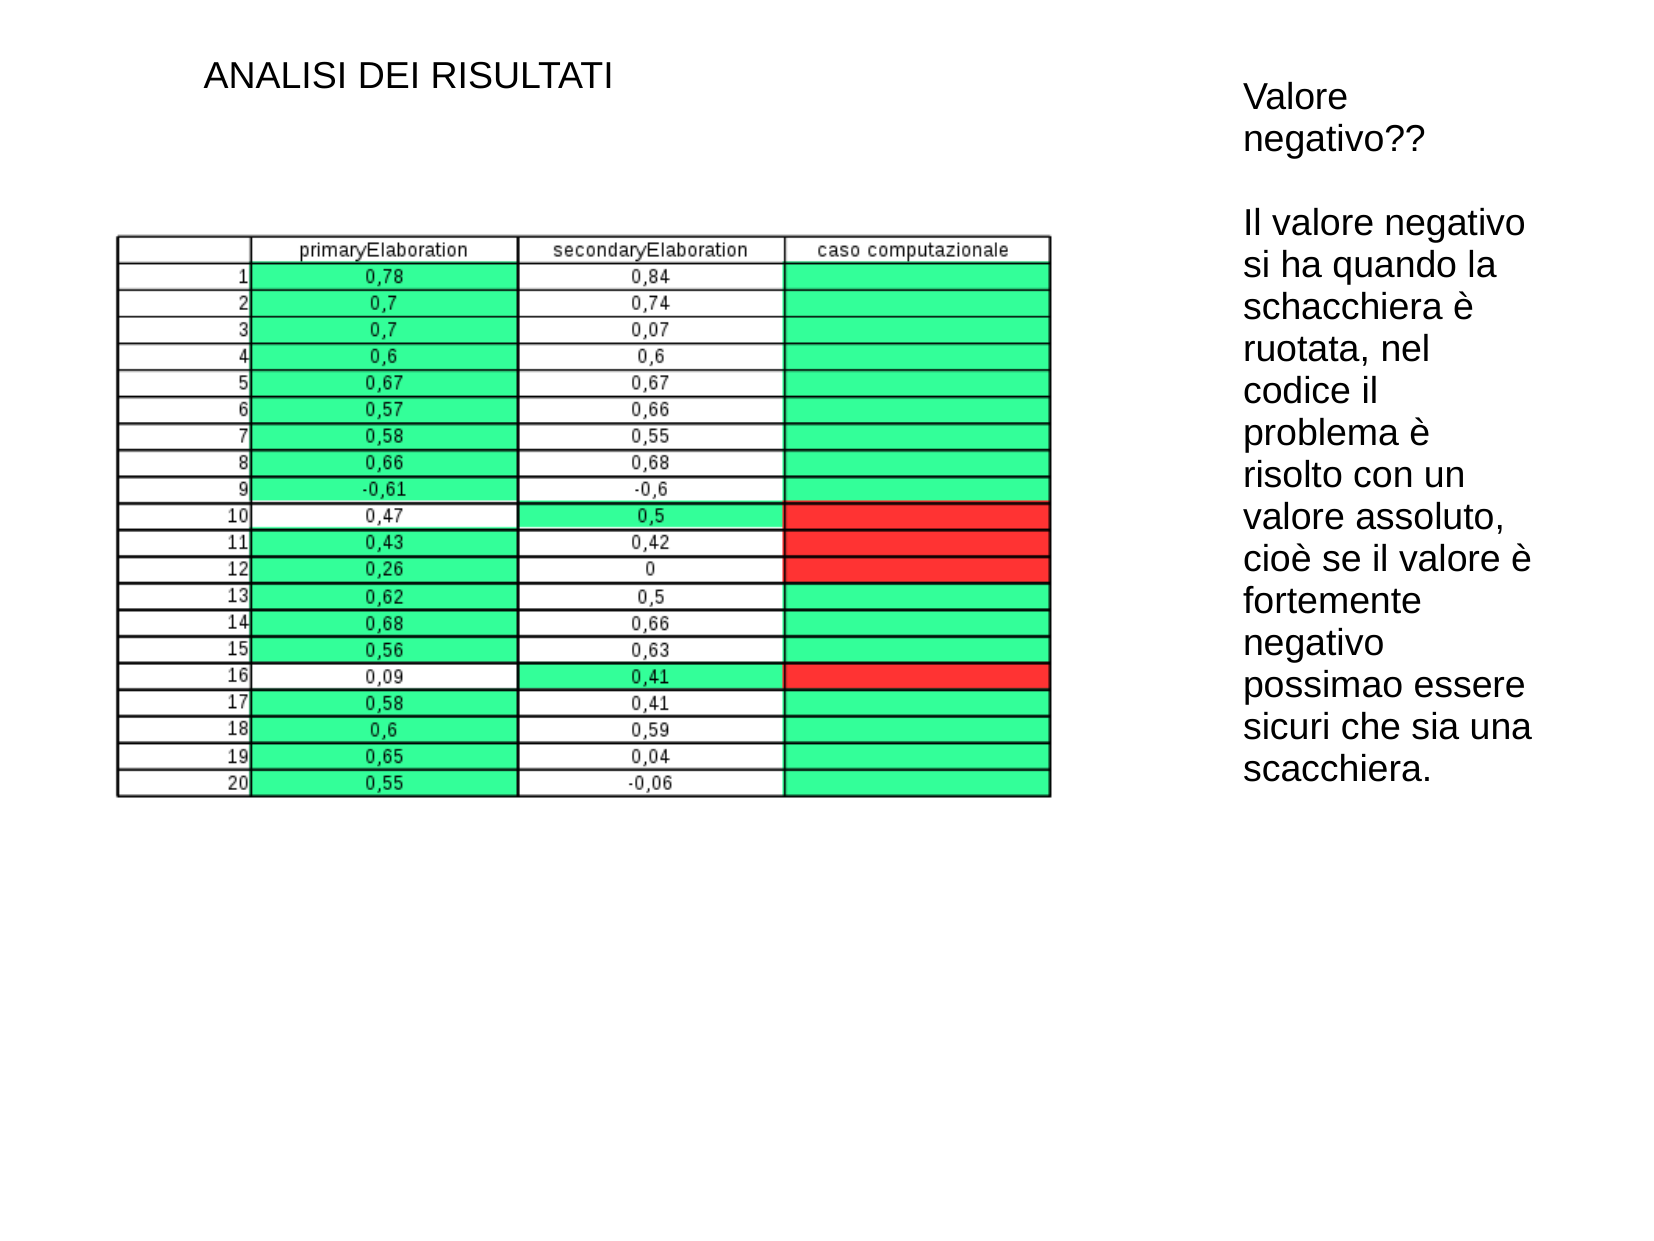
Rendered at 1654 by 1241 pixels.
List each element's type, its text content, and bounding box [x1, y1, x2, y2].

text_box Valore negativo?? Il valore negativo si ha quando la schacchiera è ruotata, nel codice il problema è risolto con un valore assoluto, cioè se il valore è fortemente negativo possimao essere sicuri che sia una scacchiera. [1228, 67, 1548, 839]
text_box ANALISI DEI RISULTATI [188, 47, 1453, 105]
picture [82, 224, 1083, 815]
